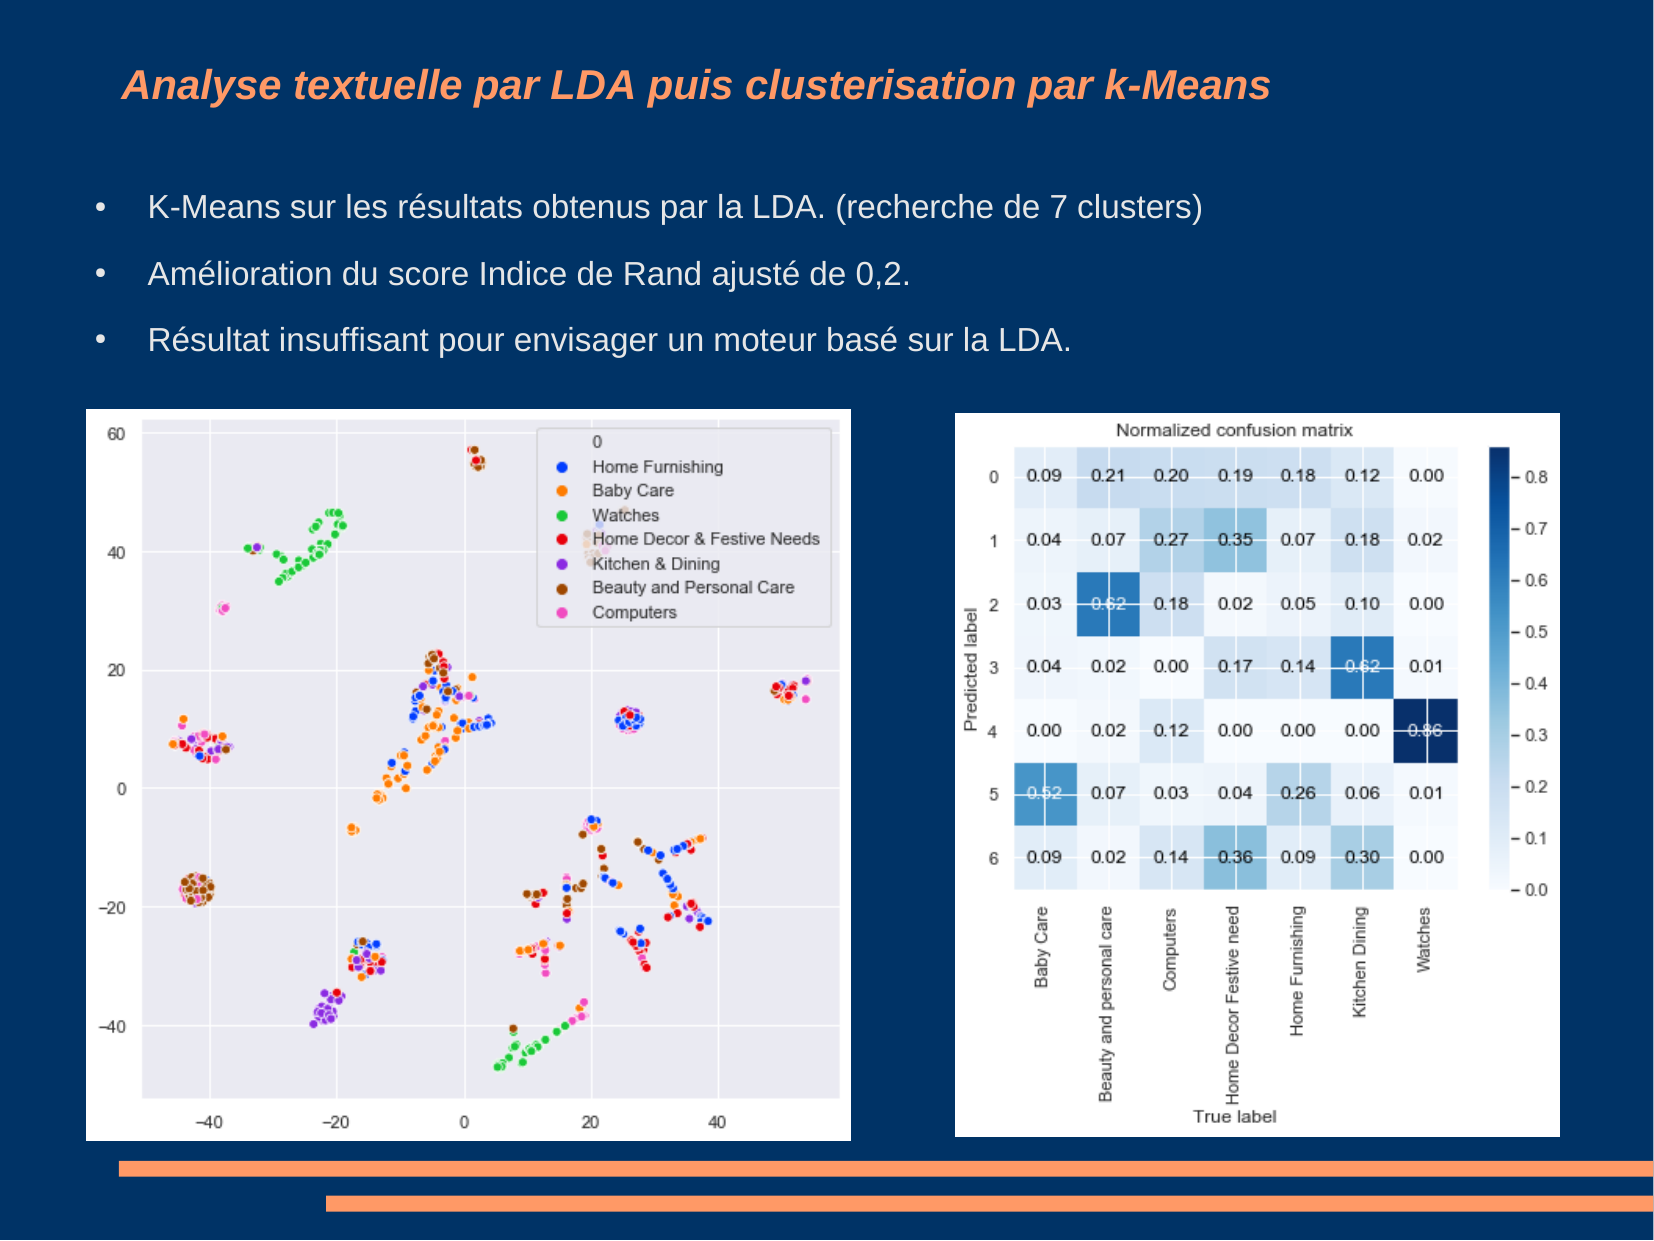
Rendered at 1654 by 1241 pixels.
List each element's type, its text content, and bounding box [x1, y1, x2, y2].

picture [955, 413, 1560, 1137]
picture [86, 409, 851, 1141]
title Analyse textuelle par LDA puis clusterisation par k-Means [121, 10, 1534, 160]
list K-Means sur les résultats obtenus par la LDA. (recherche de 7 clusters) Amélioration du score Indice de Rand ajusté de 0,2. Résultat insuffisant pour envisager un moteur basé sur la LDA. [76, 188, 1516, 427]
